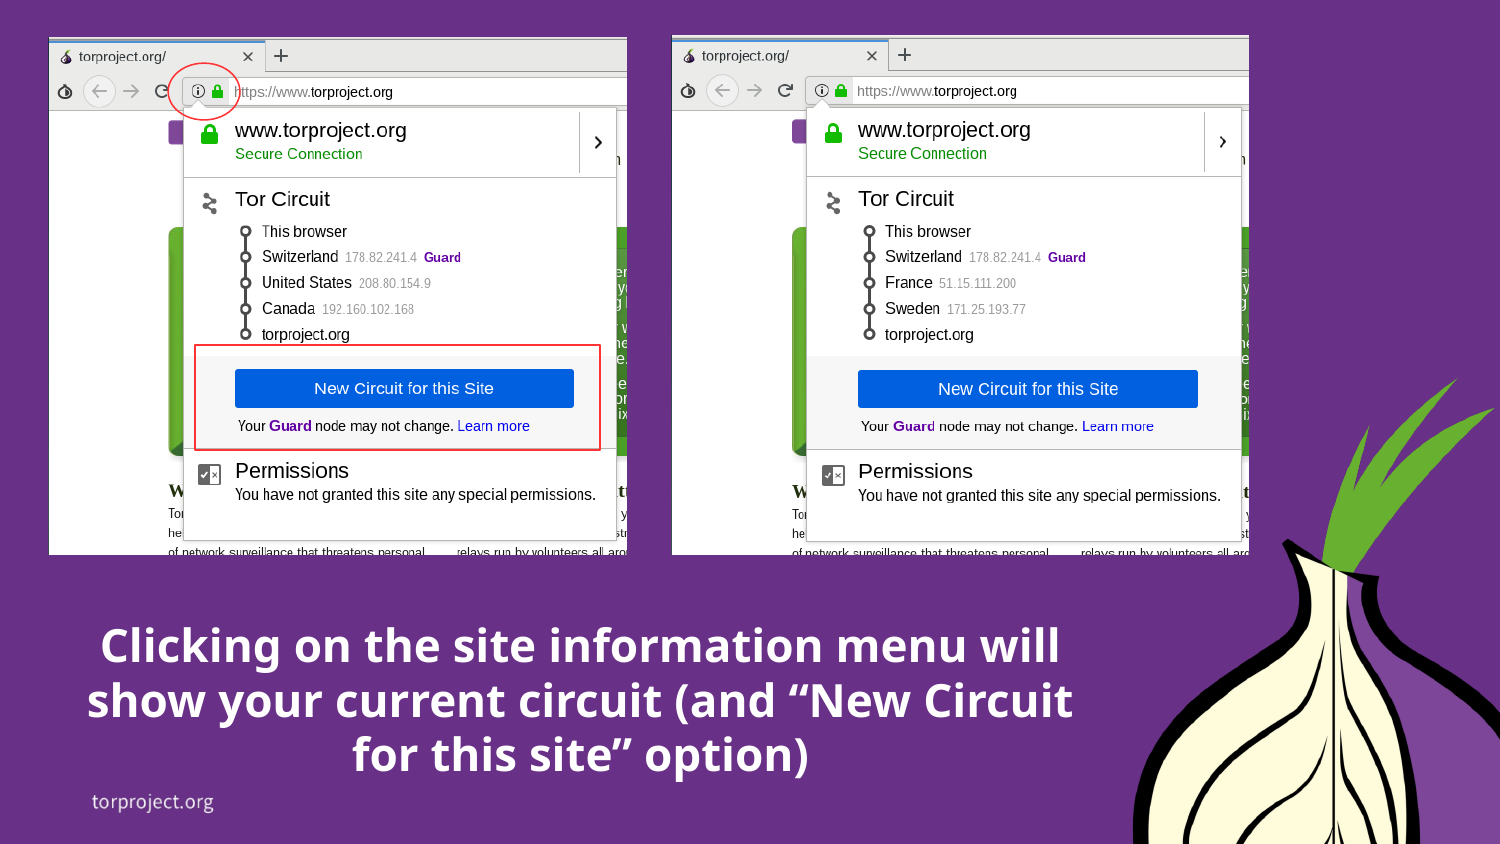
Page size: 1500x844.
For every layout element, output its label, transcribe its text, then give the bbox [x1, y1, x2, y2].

picture [75, 780, 604, 821]
picture [48, 37, 627, 555]
text_box Clicking on the site information menu will show your current circuit (and “New Circuit for this site” option) [50, 618, 1110, 779]
picture [671, 35, 1500, 844]
